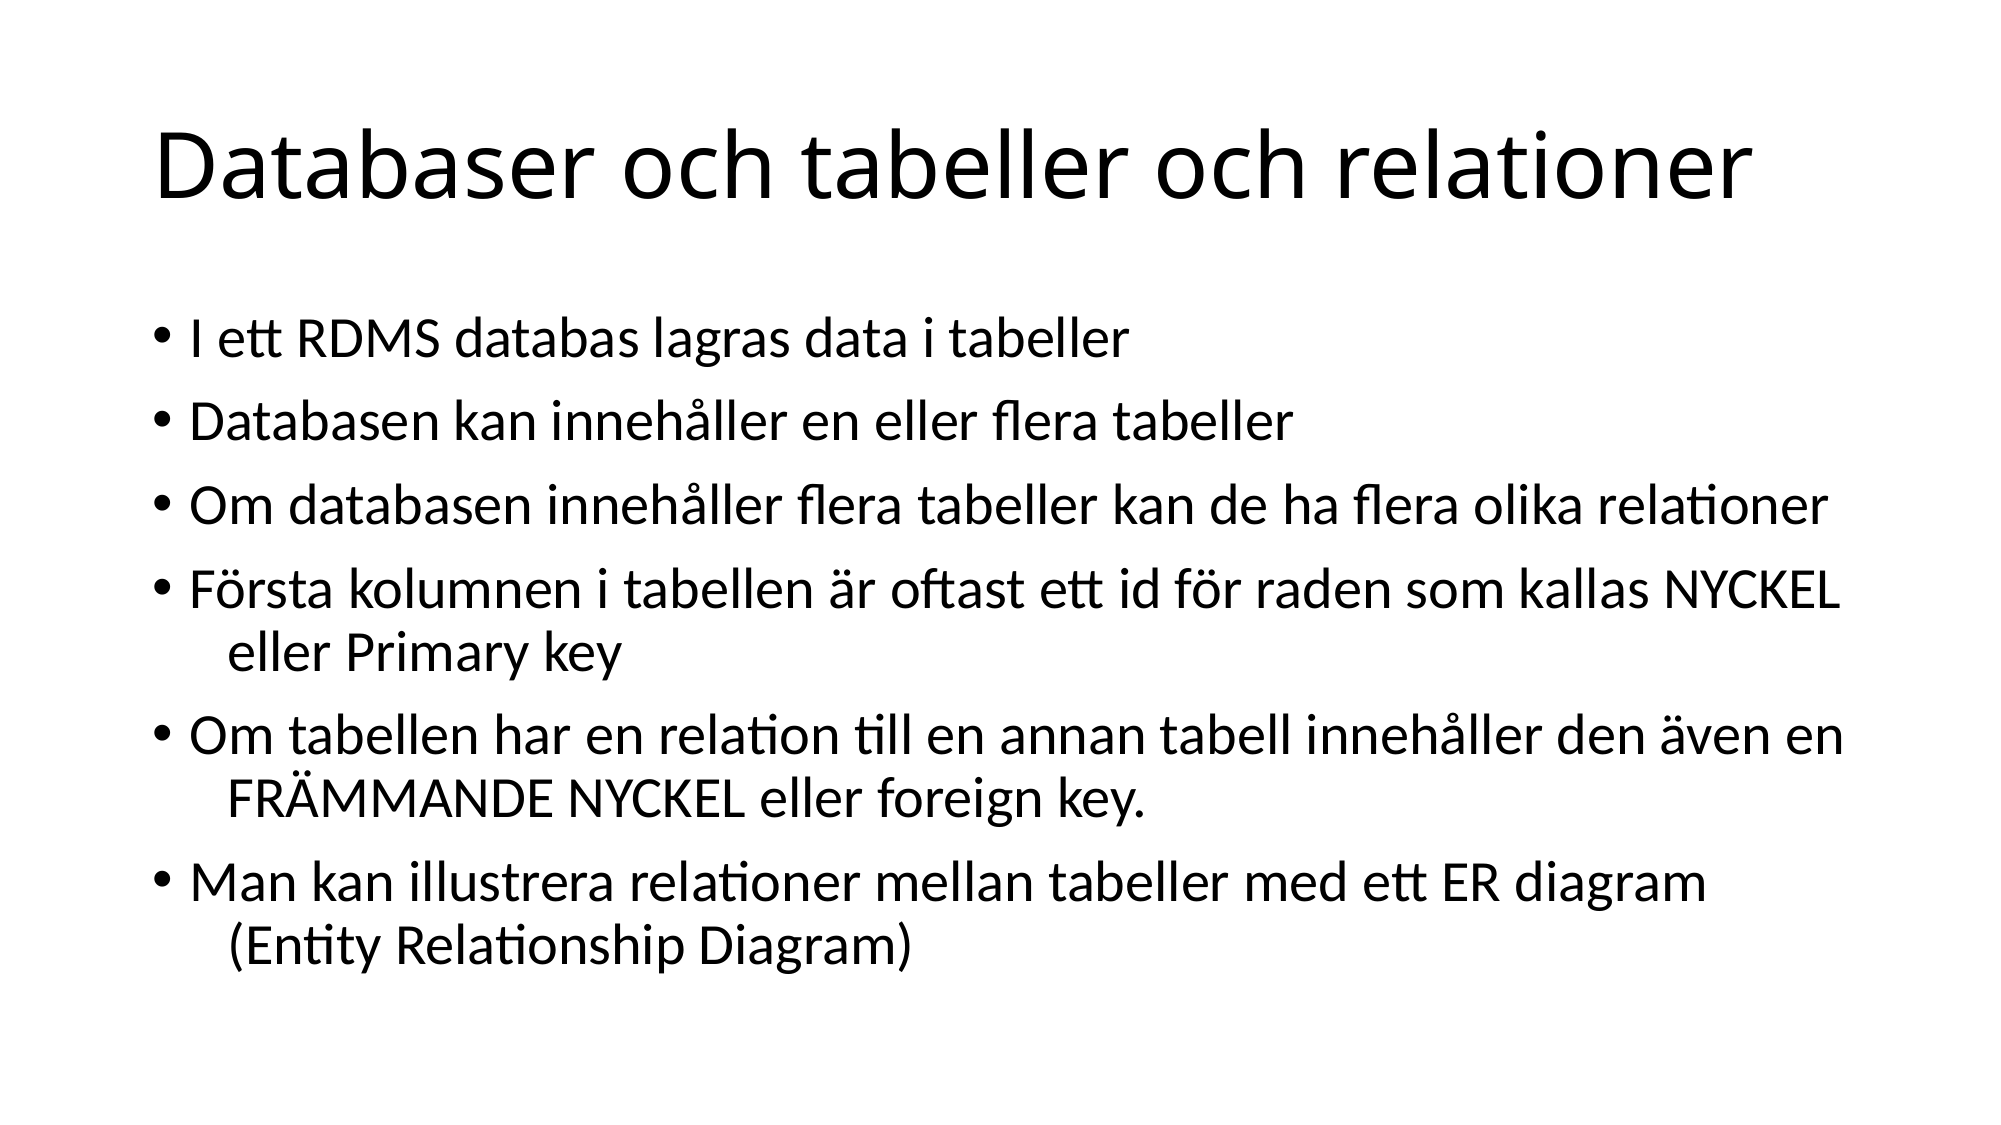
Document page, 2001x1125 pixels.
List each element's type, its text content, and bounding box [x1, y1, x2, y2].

title Databaser och tabeller och relationer [137, 59, 1863, 278]
list I ett RDMS databas lagras data i tabeller Databasen kan innehåller en eller flera tabeller Om databasen innehåller flera tabeller kan de ha flera olika relationer Första kolumnen i tabellen är oftast ett id för raden som kallas NYCKEL eller Primary key Om tabellen har en relation till en annan tabell innehåller den även en FRÄMMANDE NYCKEL eller foreign key. Man kan illustrera relationer mellan tabeller med ett ER diagram (Entity Relationship Diagram) [137, 299, 1863, 1014]
